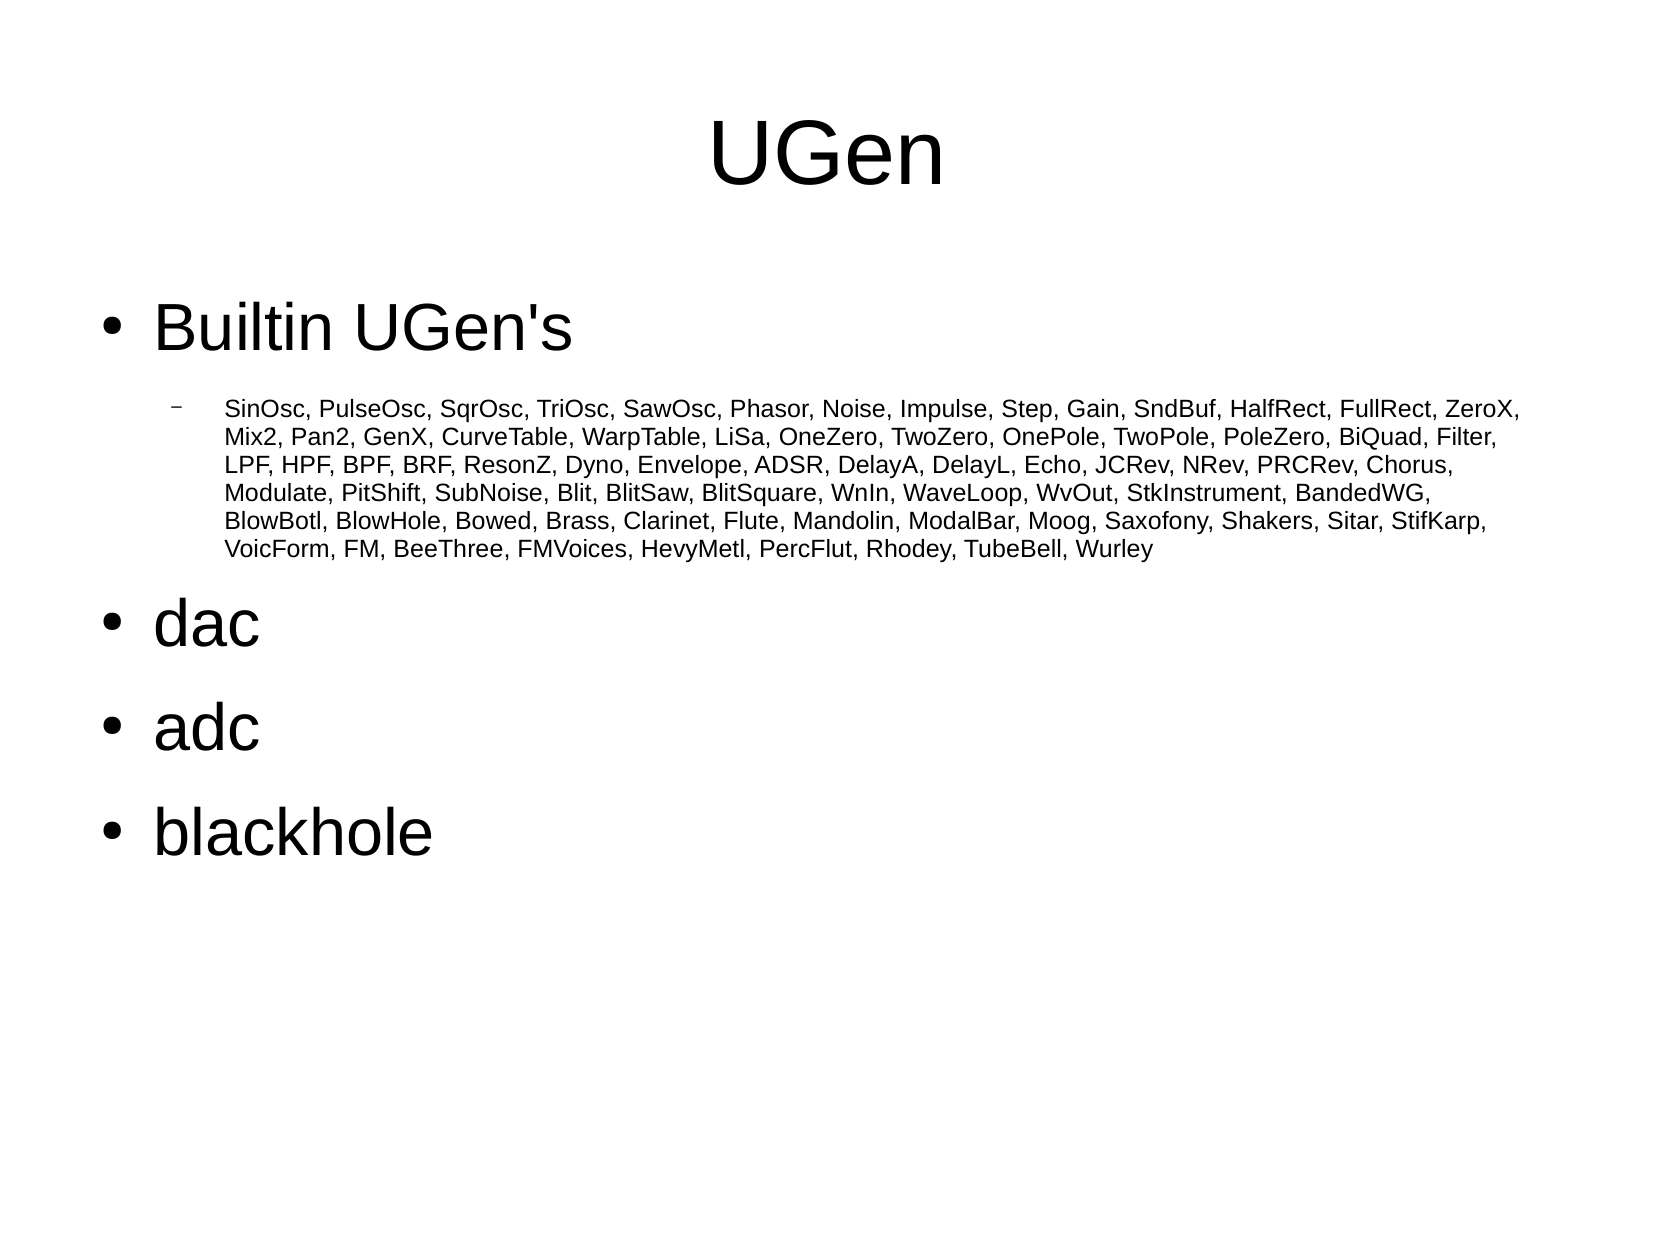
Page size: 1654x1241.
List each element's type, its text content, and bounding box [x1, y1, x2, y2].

title UGen [82, 49, 1571, 257]
list Builtin UGen's SinOsc, PulseOsc, SqrOsc, TriOsc, SawOsc, Phasor, Noise, Impulse, Step, Gain, SndBuf, HalfRect, FullRect, ZeroX, Mix2, Pan2, GenX, CurveTable, WarpTable, LiSa, OneZero, TwoZero, OnePole, TwoPole, PoleZero, BiQuad, Filter, LPF, HPF, BPF, BRF, ResonZ, Dyno, Envelope, ADSR, DelayA, DelayL, Echo, JCRev, NRev, PRCRev, Chorus, Modulate, PitShift, SubNoise, Blit, BlitSaw, BlitSquare, WnIn, WaveLoop, WvOut, StkInstrument, BandedWG, BlowBotl, BlowHole, Bowed, Brass, Clarinet, Flute, Mandolin, ModalBar, Moog, Saxofony, Shakers, Sitar, StifKarp, VoicForm, FM, BeeThree, FMVoices, HevyMetl, PercFlut, Rhodey, TubeBell, Wurley dac adc blackhole [82, 290, 1538, 1010]
